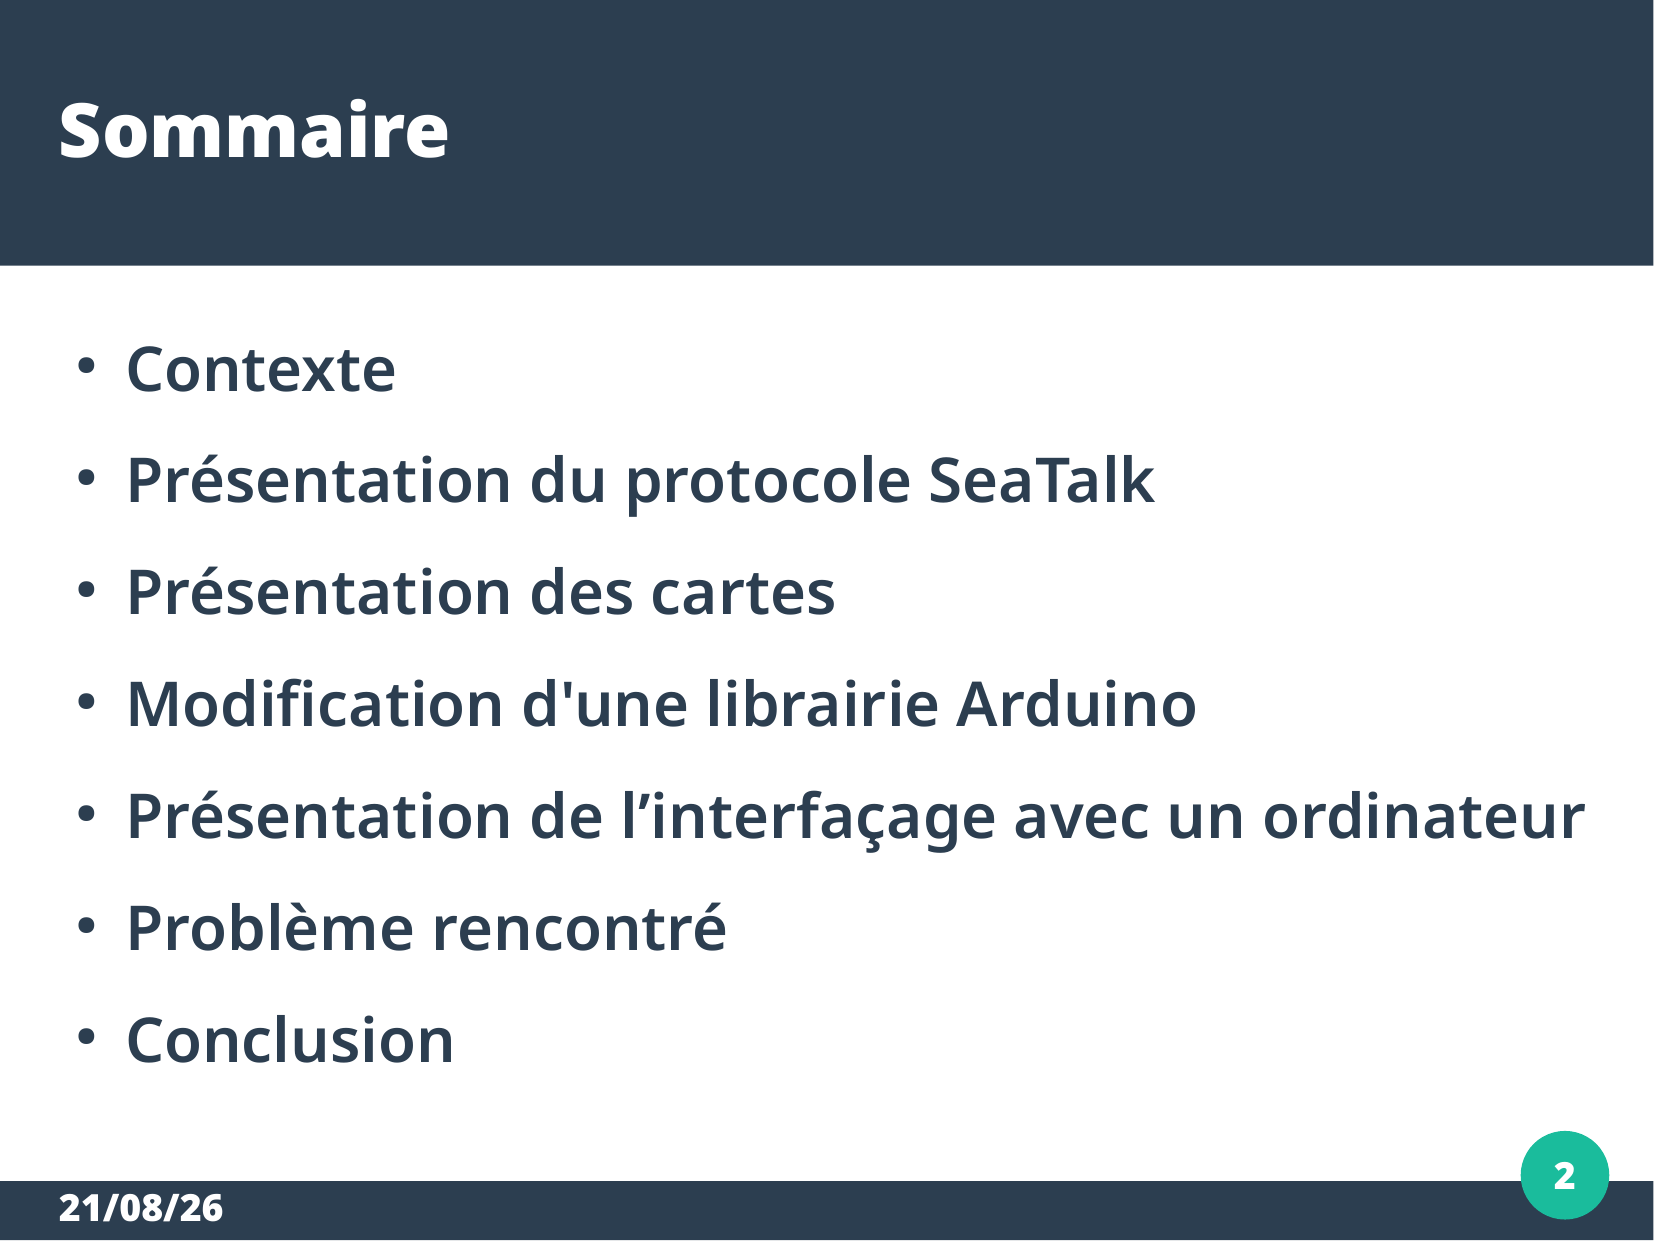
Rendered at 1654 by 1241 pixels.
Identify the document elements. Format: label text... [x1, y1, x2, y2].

title Sommaire [59, 49, 1595, 207]
list Contexte Présentation du protocole SeaTalk Présentation des cartes Modification d'une librairie Arduino Présentation de l’interfaçage avec un ordinateur Problème rencontré Conclusion [59, 324, 1595, 1152]
